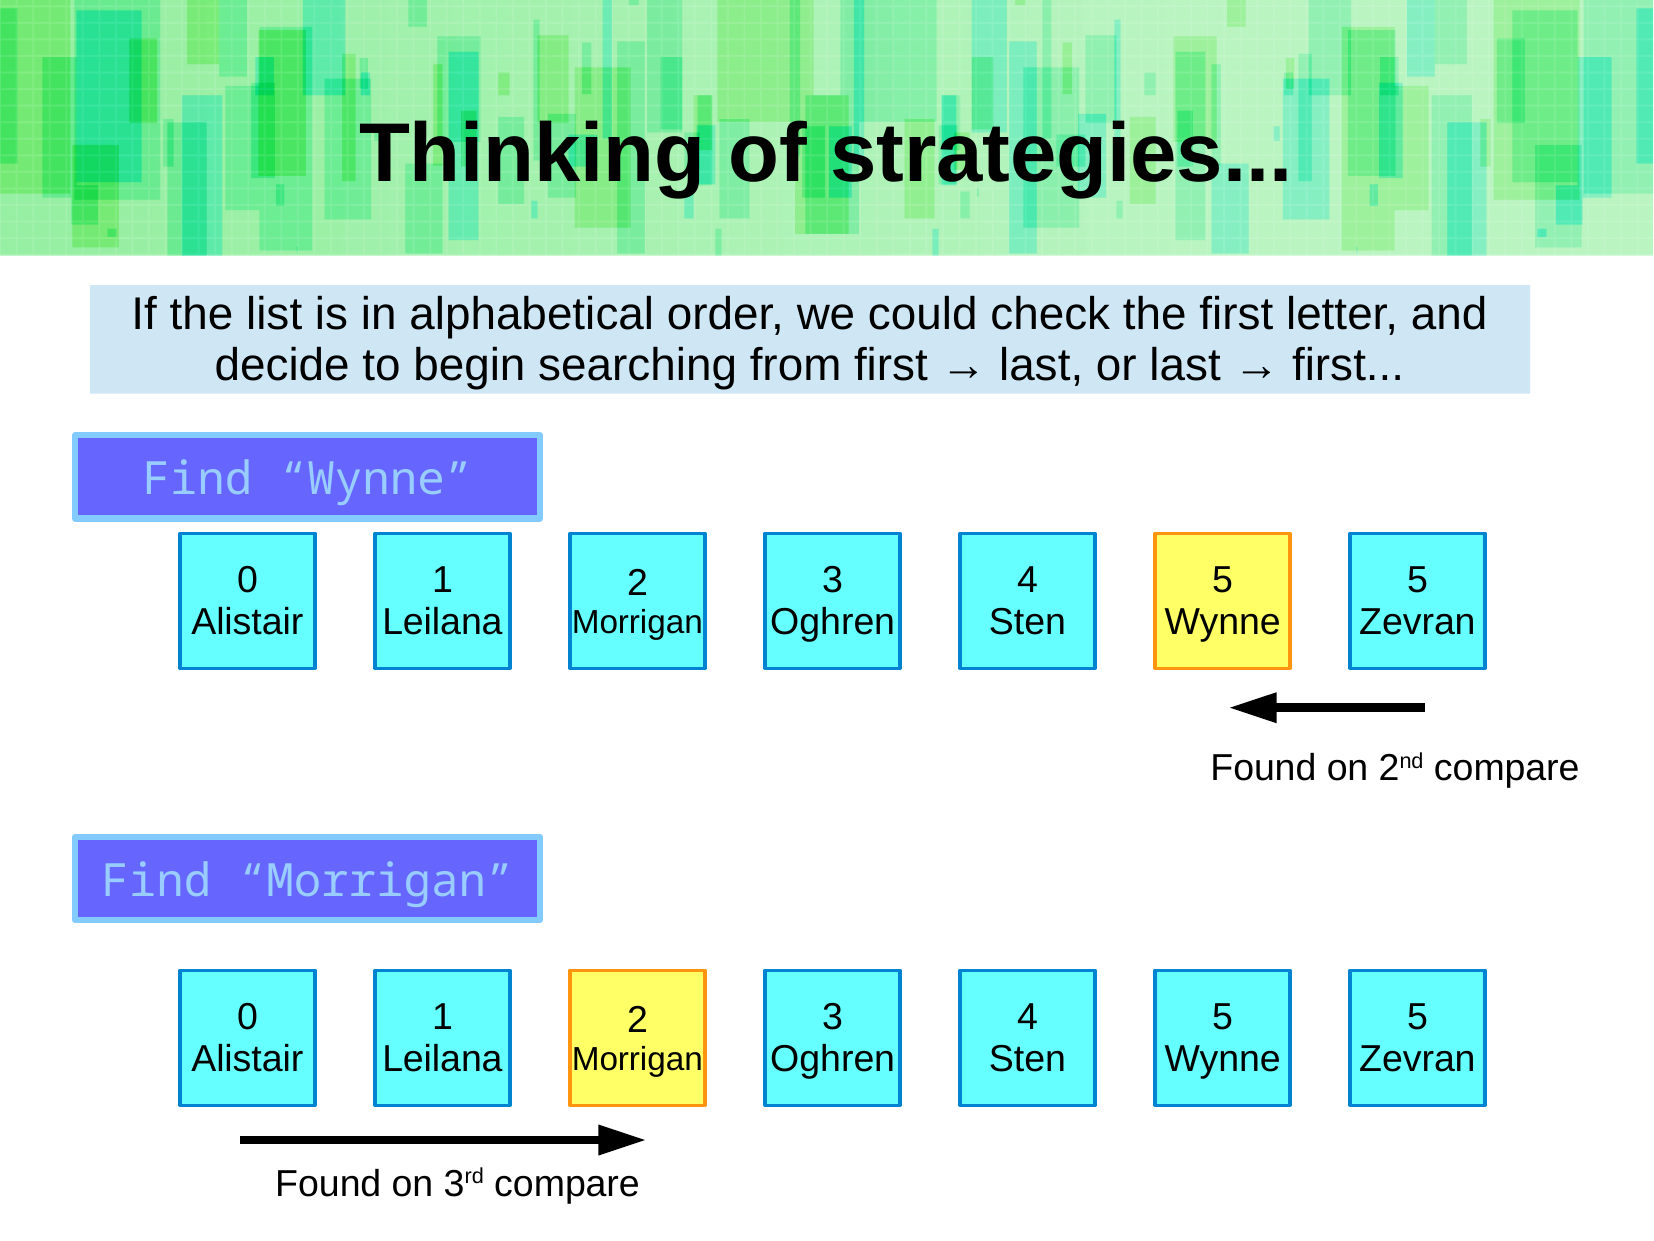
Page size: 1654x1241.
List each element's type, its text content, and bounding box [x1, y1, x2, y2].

text_box Find “Wynne” [75, 435, 541, 519]
text_box 5 Wynne [1155, 533, 1291, 669]
text_box 3 Oghren [765, 970, 901, 1106]
text_box Found on 3rd compare [225, 1155, 691, 1214]
text_box Found on 2nd compare [1170, 739, 1621, 798]
text_box 5 Zevran [1350, 533, 1486, 669]
text_box 2 Morrigan [570, 533, 706, 669]
text_box 2 Morrigan [570, 970, 706, 1106]
text_box Find “Morrigan” [75, 837, 541, 921]
text_box 5 Zevran [1350, 970, 1486, 1106]
text_box 3 Oghren [765, 533, 901, 669]
title Thinking of strategies... [82, 49, 1571, 257]
text_box 4 Sten [960, 533, 1096, 669]
picture [0, 0, 1654, 1241]
text_box 4 Sten [960, 970, 1096, 1106]
text_box 0 Alistair [180, 970, 316, 1106]
text_box 5 Wynne [1155, 970, 1291, 1106]
text_box 1 Leilana [375, 533, 511, 669]
text_box 1 Leilana [375, 970, 511, 1106]
text_box 0 Alistair [180, 533, 316, 669]
text_box If the list is in alphabetical order, we could check the first letter, and decide to begin searching from first → last, or last → first... [90, 285, 1531, 394]
